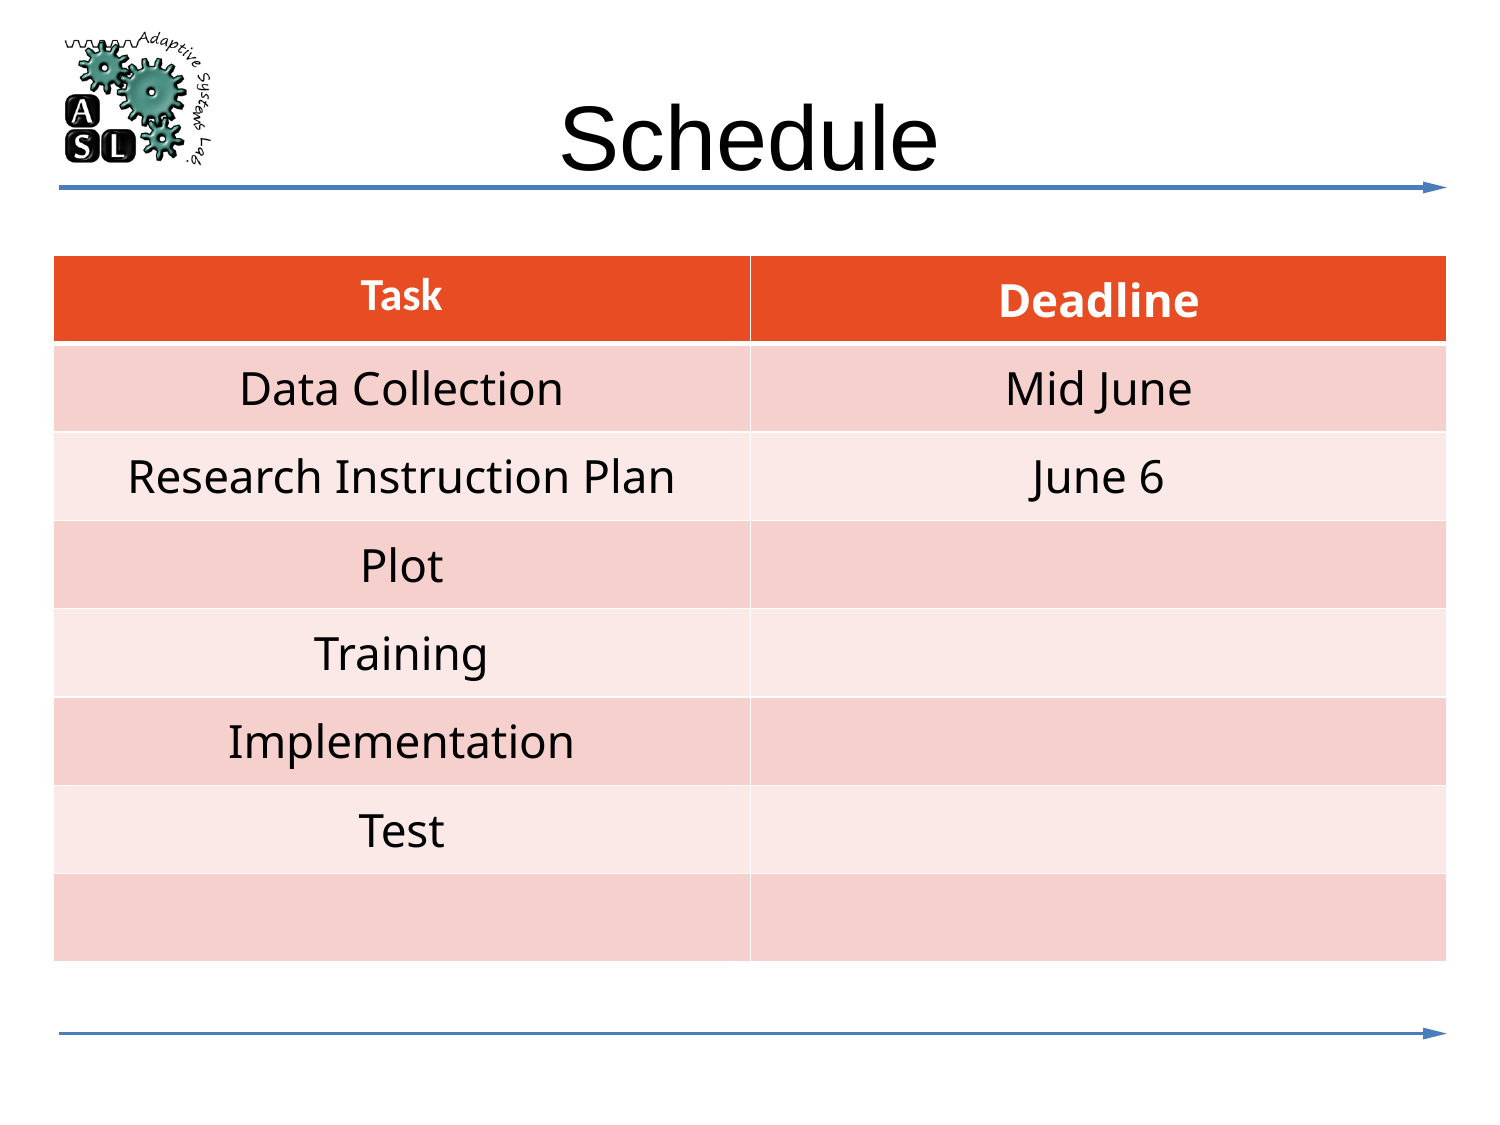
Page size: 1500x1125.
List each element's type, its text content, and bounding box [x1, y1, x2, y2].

table_cell Training [54, 609, 750, 696]
table_cell [751, 874, 1446, 961]
table_cell [751, 786, 1446, 873]
table_cell [751, 698, 1446, 785]
table_cell Data Collection [54, 346, 750, 431]
table_cell Mid June [751, 346, 1446, 431]
table_cell [751, 521, 1446, 608]
table_cell [54, 874, 750, 961]
table_cell June 6 [751, 433, 1446, 520]
table_cell Implementation [54, 698, 750, 785]
table_header Deadline [751, 256, 1446, 341]
table_header Task [54, 256, 750, 341]
table_cell [751, 609, 1446, 696]
table_cell Plot [54, 521, 750, 608]
picture [58, 30, 211, 169]
table_cell Research Instruction Plan [54, 433, 750, 520]
table_cell Test [54, 786, 750, 873]
title Schedule [75, 45, 1425, 233]
